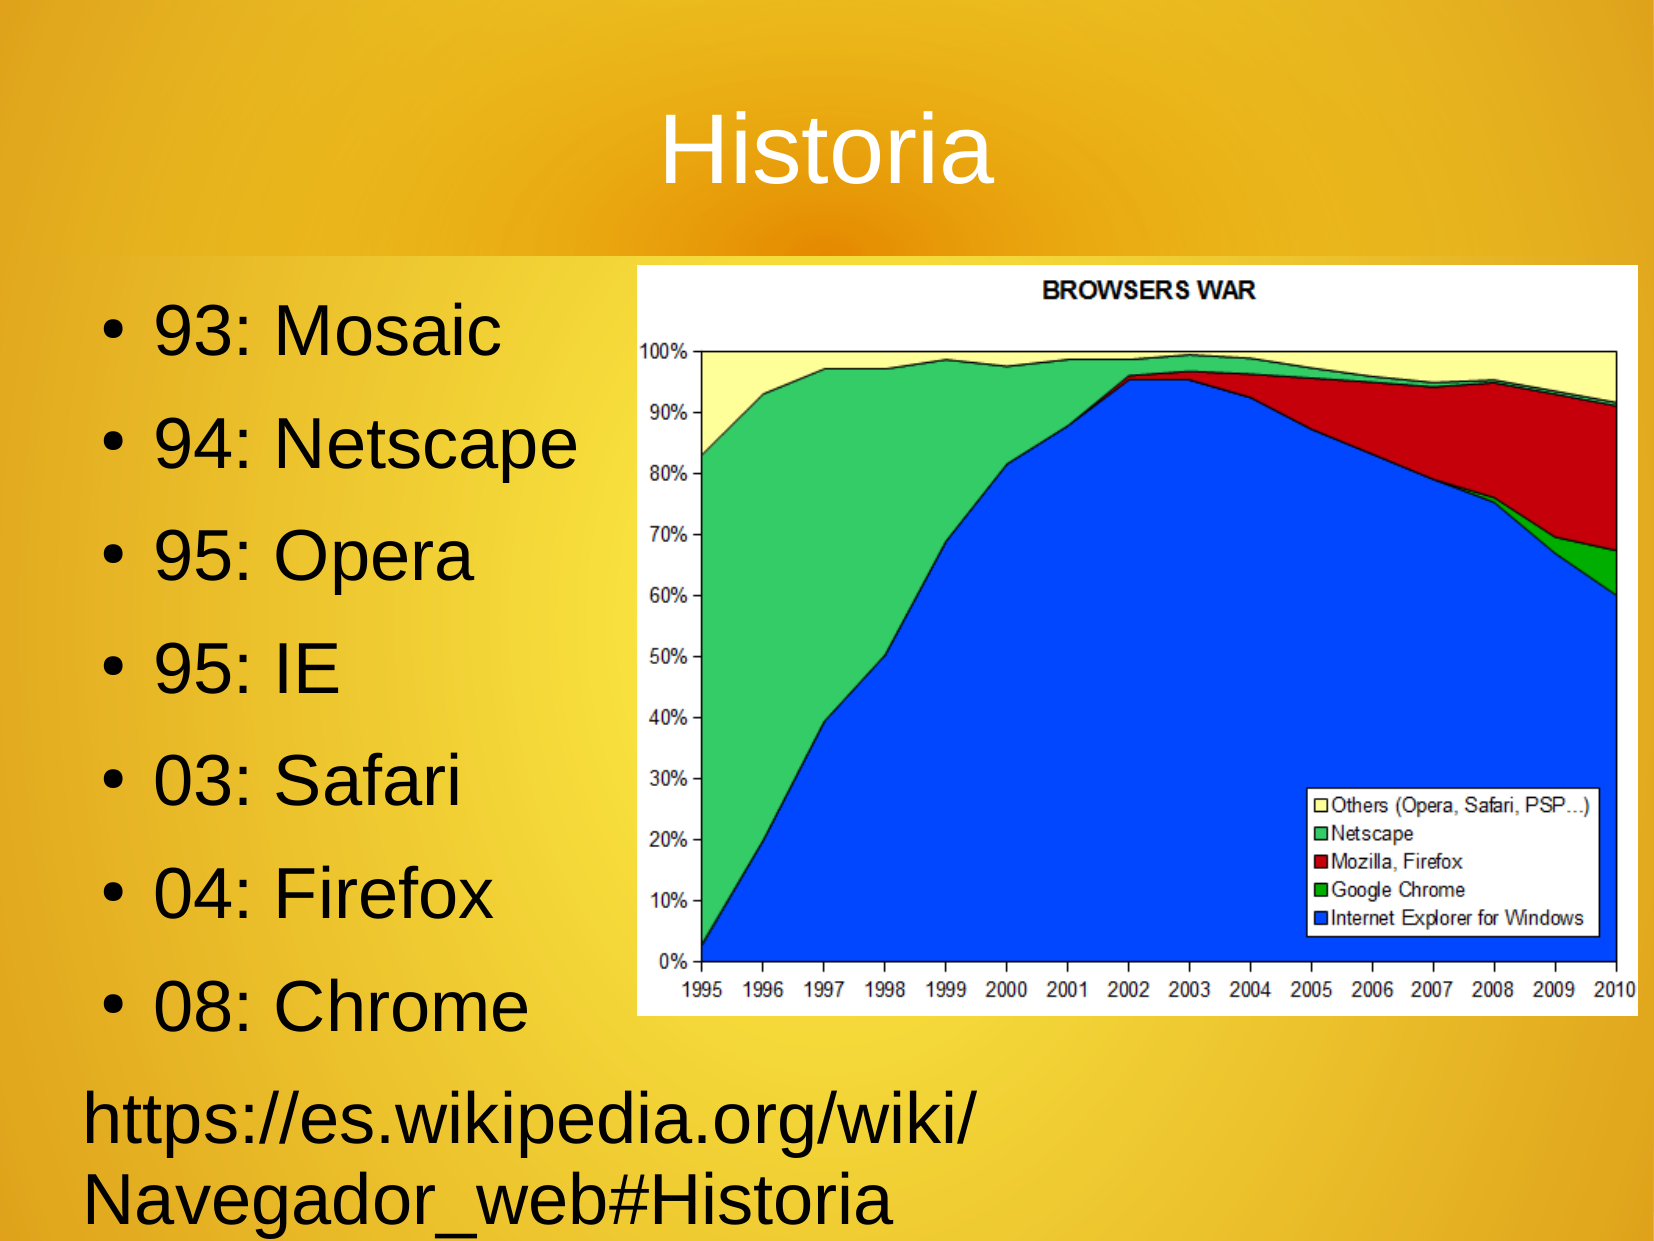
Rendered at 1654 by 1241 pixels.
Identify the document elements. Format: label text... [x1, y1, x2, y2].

picture [637, 265, 1638, 1016]
list 93: Mosaic 94: Netscape 95: Opera 95: IE 03: Safari 04: Firefox 08: Chrome https://es.wikipedia.org/wiki/Navegador_web#Historia [82, 290, 1512, 1241]
title Historia [82, 47, 1571, 252]
